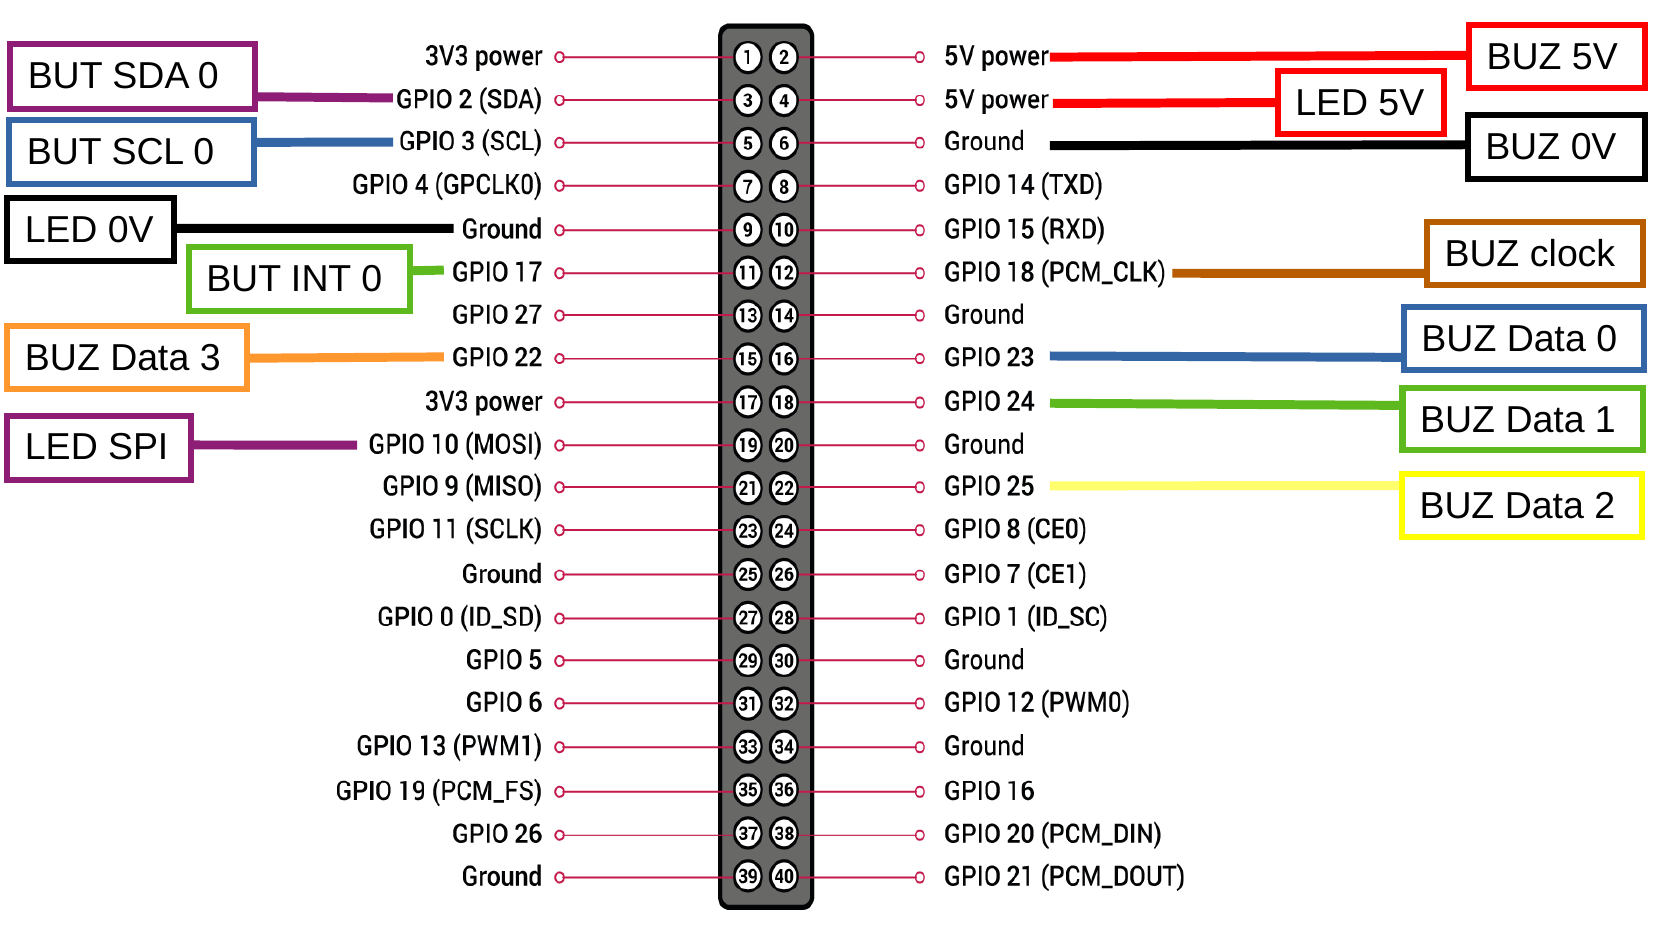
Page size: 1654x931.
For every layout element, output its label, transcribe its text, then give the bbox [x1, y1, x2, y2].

text_box BUZ Data 1 [1402, 387, 1643, 451]
text_box BUT INT 0 [188, 246, 411, 312]
text_box LED 0V [7, 197, 174, 261]
text_box BUZ Data 0 [1403, 307, 1644, 370]
text_box BUZ clock [1426, 222, 1644, 286]
text_box LED SPI [7, 415, 192, 481]
picture [307, 6, 1208, 926]
text_box BUZ 5V [1468, 25, 1645, 89]
text_box BUZ Data 3 [7, 325, 248, 389]
text_box BUT SCL 0 [9, 119, 255, 185]
text_box BUZ 0V [1467, 114, 1645, 180]
text_box BUT SDA 0 [10, 44, 256, 109]
text_box BUZ Data 2 [1401, 474, 1643, 537]
text_box LED 5V [1277, 70, 1445, 134]
